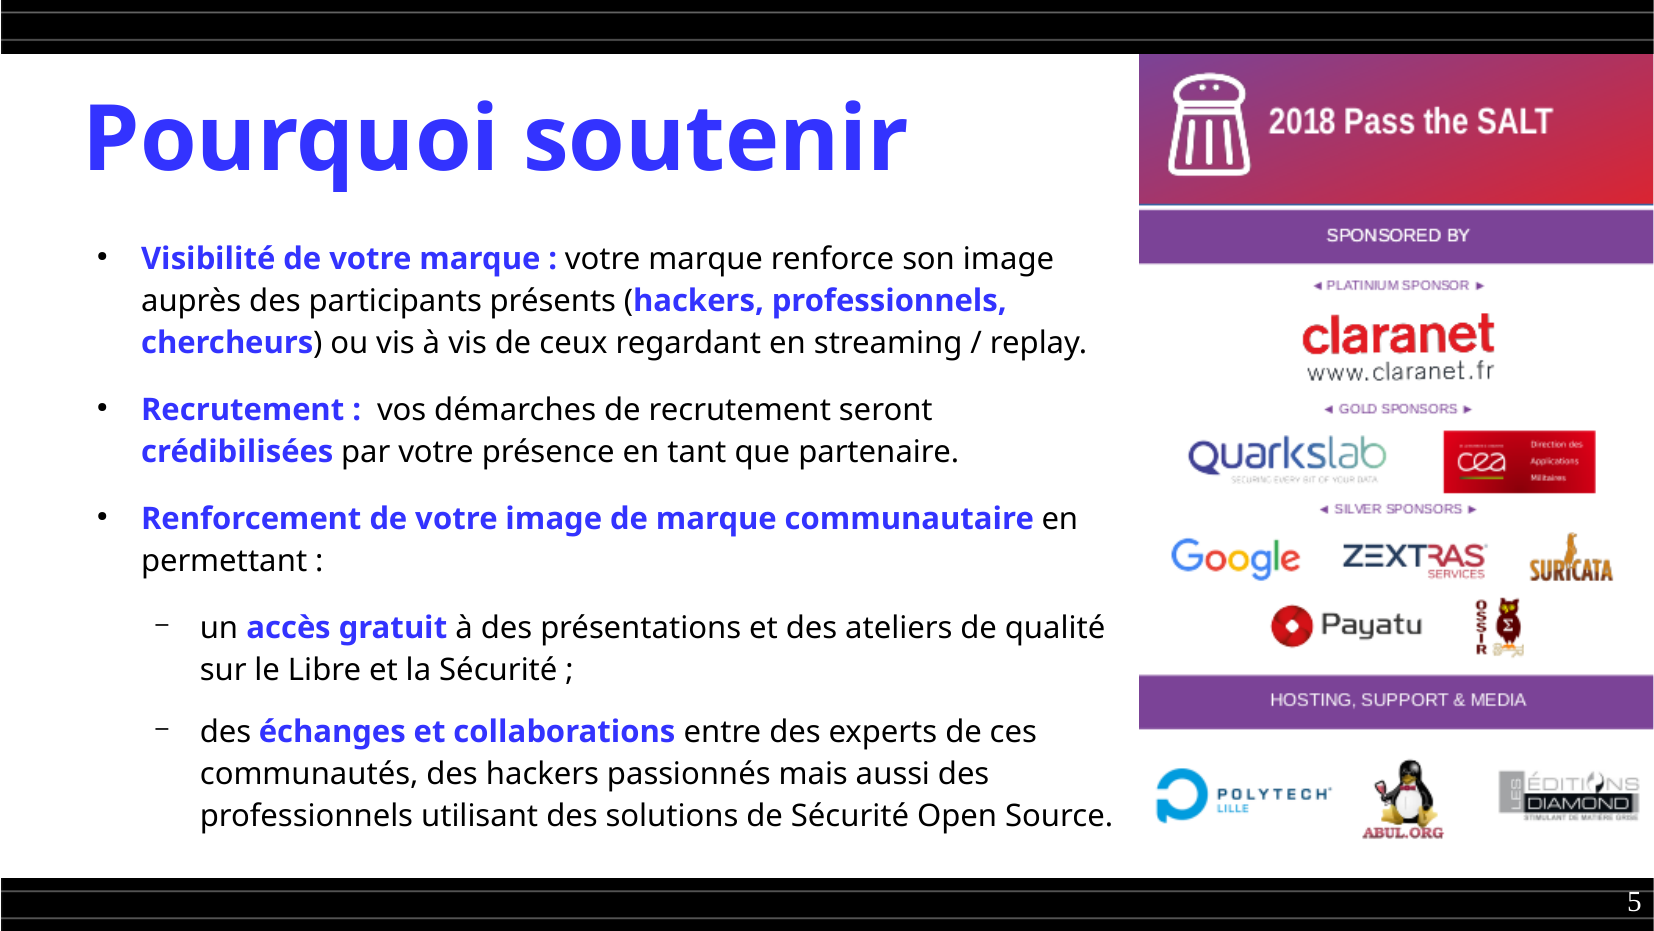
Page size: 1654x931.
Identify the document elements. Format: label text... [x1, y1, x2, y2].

picture [1, 878, 1654, 931]
picture [1, 0, 1654, 850]
list Visibilité de votre marque : votre marque renforce son image auprès des participants présents (hackers, professionnels, chercheurs) ou vis à vis de ceux regardant en streaming / replay. Recrutement : vos démarches de recrutement seront crédibilisées par votre présence en tant que partenaire. Renforcement de votre image de marque communautaire en permettant : un accès gratuit à des présentations et des ateliers de qualité sur le Libre et la Sécurité ; des échanges et collaborations entre des experts de ces communautés, des hackers passionnés mais aussi des professionnels utilisant des solutions de Sécurité Open Source. [82, 236, 1123, 851]
title Pourquoi soutenir [82, 57, 1139, 213]
